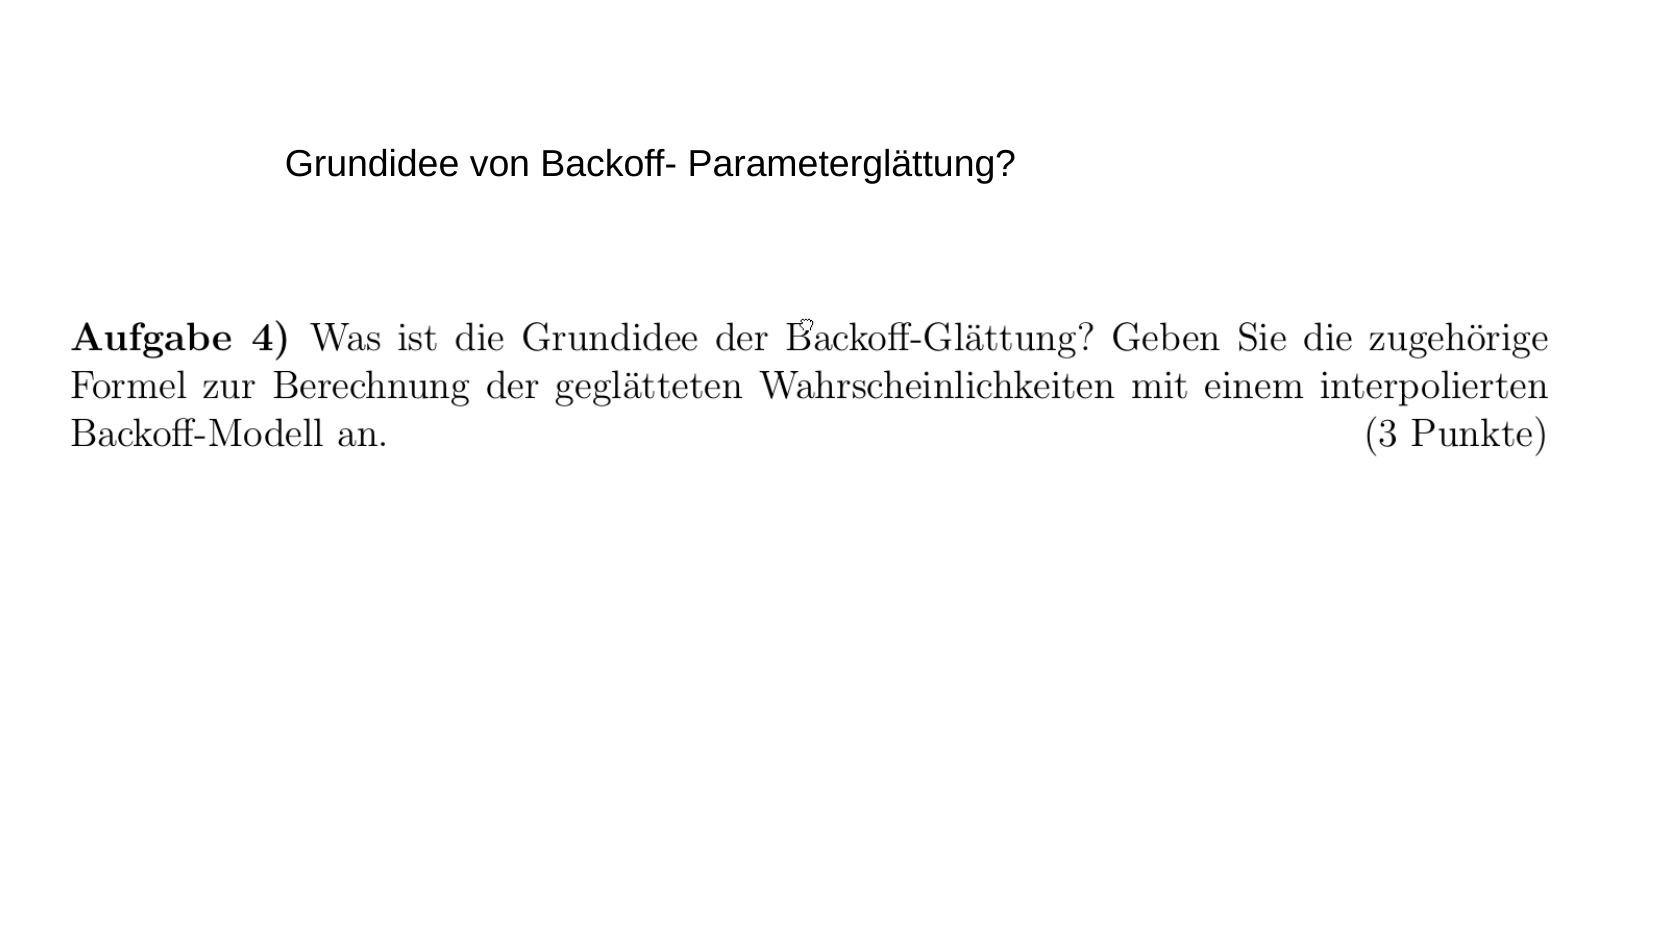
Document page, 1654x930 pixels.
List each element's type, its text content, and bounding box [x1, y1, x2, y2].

text_box Grundidee von Backoff- Parameterglättung? [270, 134, 1351, 192]
picture [45, 296, 1599, 495]
